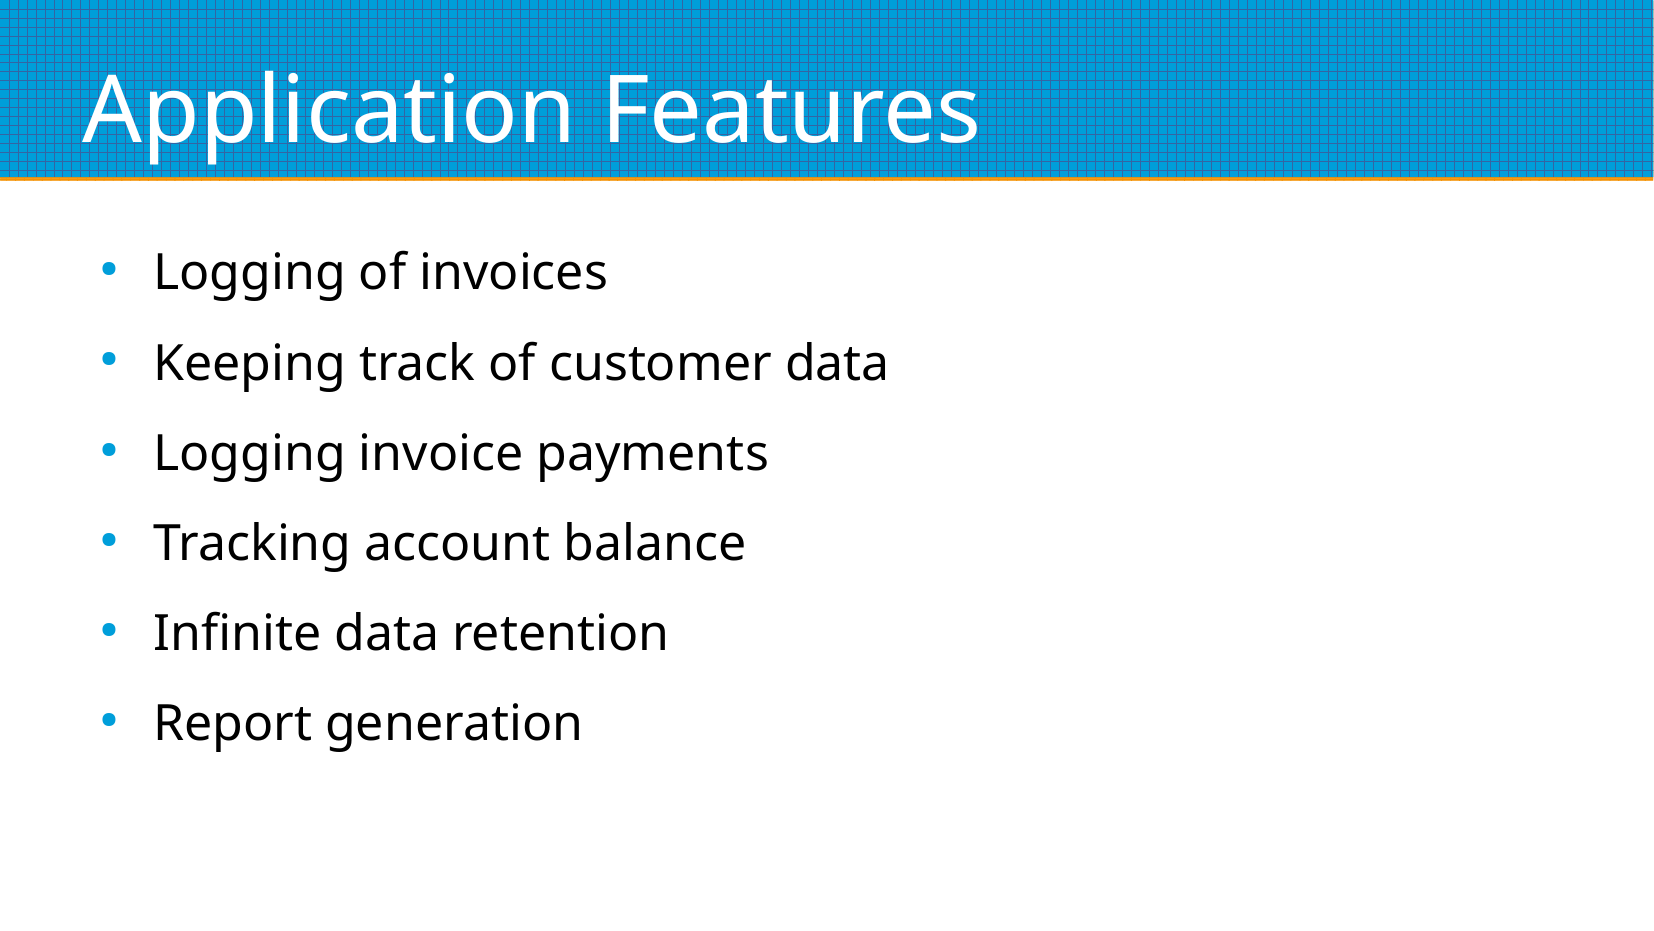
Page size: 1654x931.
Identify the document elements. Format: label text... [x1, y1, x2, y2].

list Logging of invoices Keeping track of customer data Logging invoice payments Tracking account balance Infinite data retention Report generation [82, 236, 1563, 811]
title Application Features [82, 14, 1571, 171]
